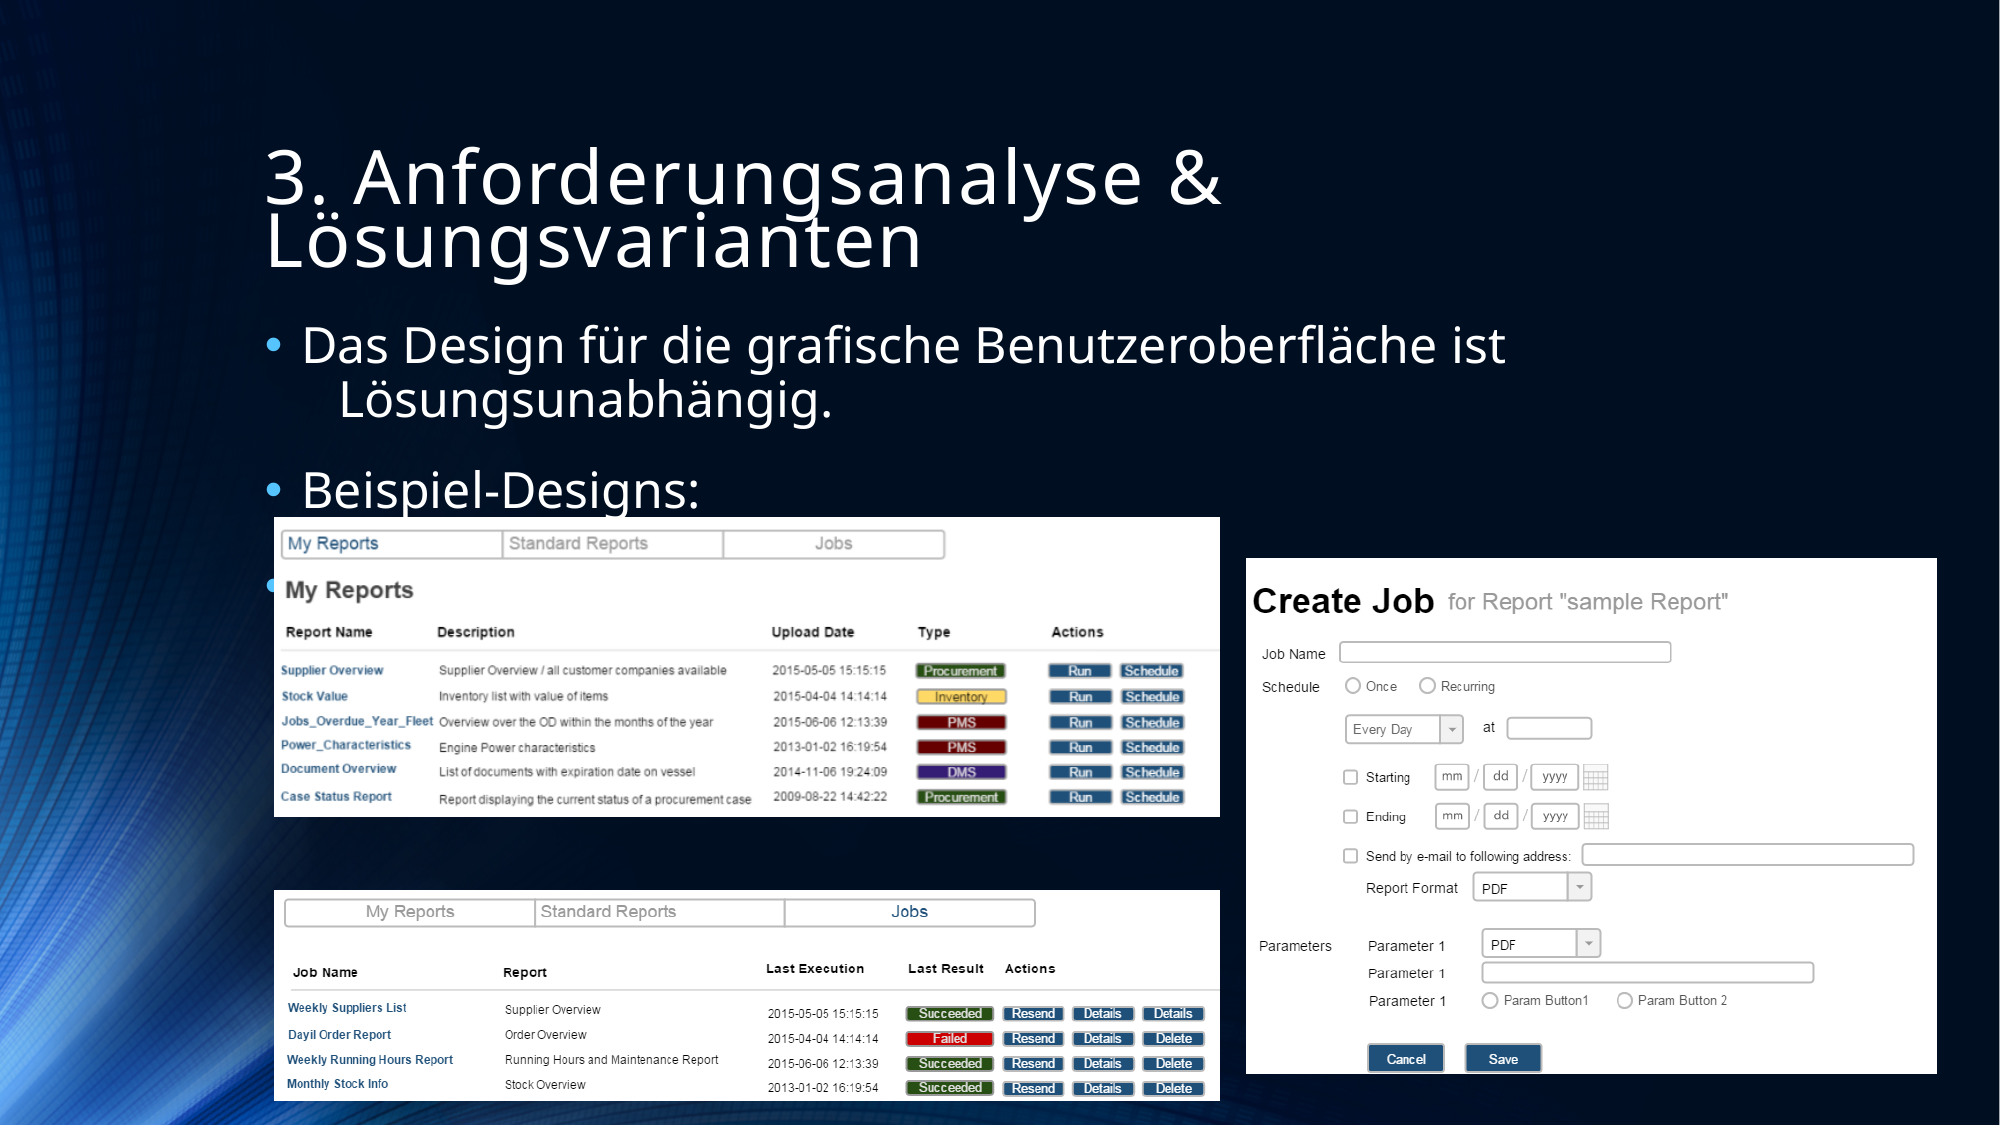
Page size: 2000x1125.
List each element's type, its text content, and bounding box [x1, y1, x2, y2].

picture [1246, 558, 1937, 1074]
title 3. Anforderungsanalyse & Lösungsvarianten [249, 62, 1750, 288]
list Das Design für die grafische Benutzeroberfläche ist Lösungsunabhängig. Beispiel-Designs: [249, 312, 1749, 988]
picture [274, 517, 1220, 817]
picture [274, 890, 1220, 1102]
